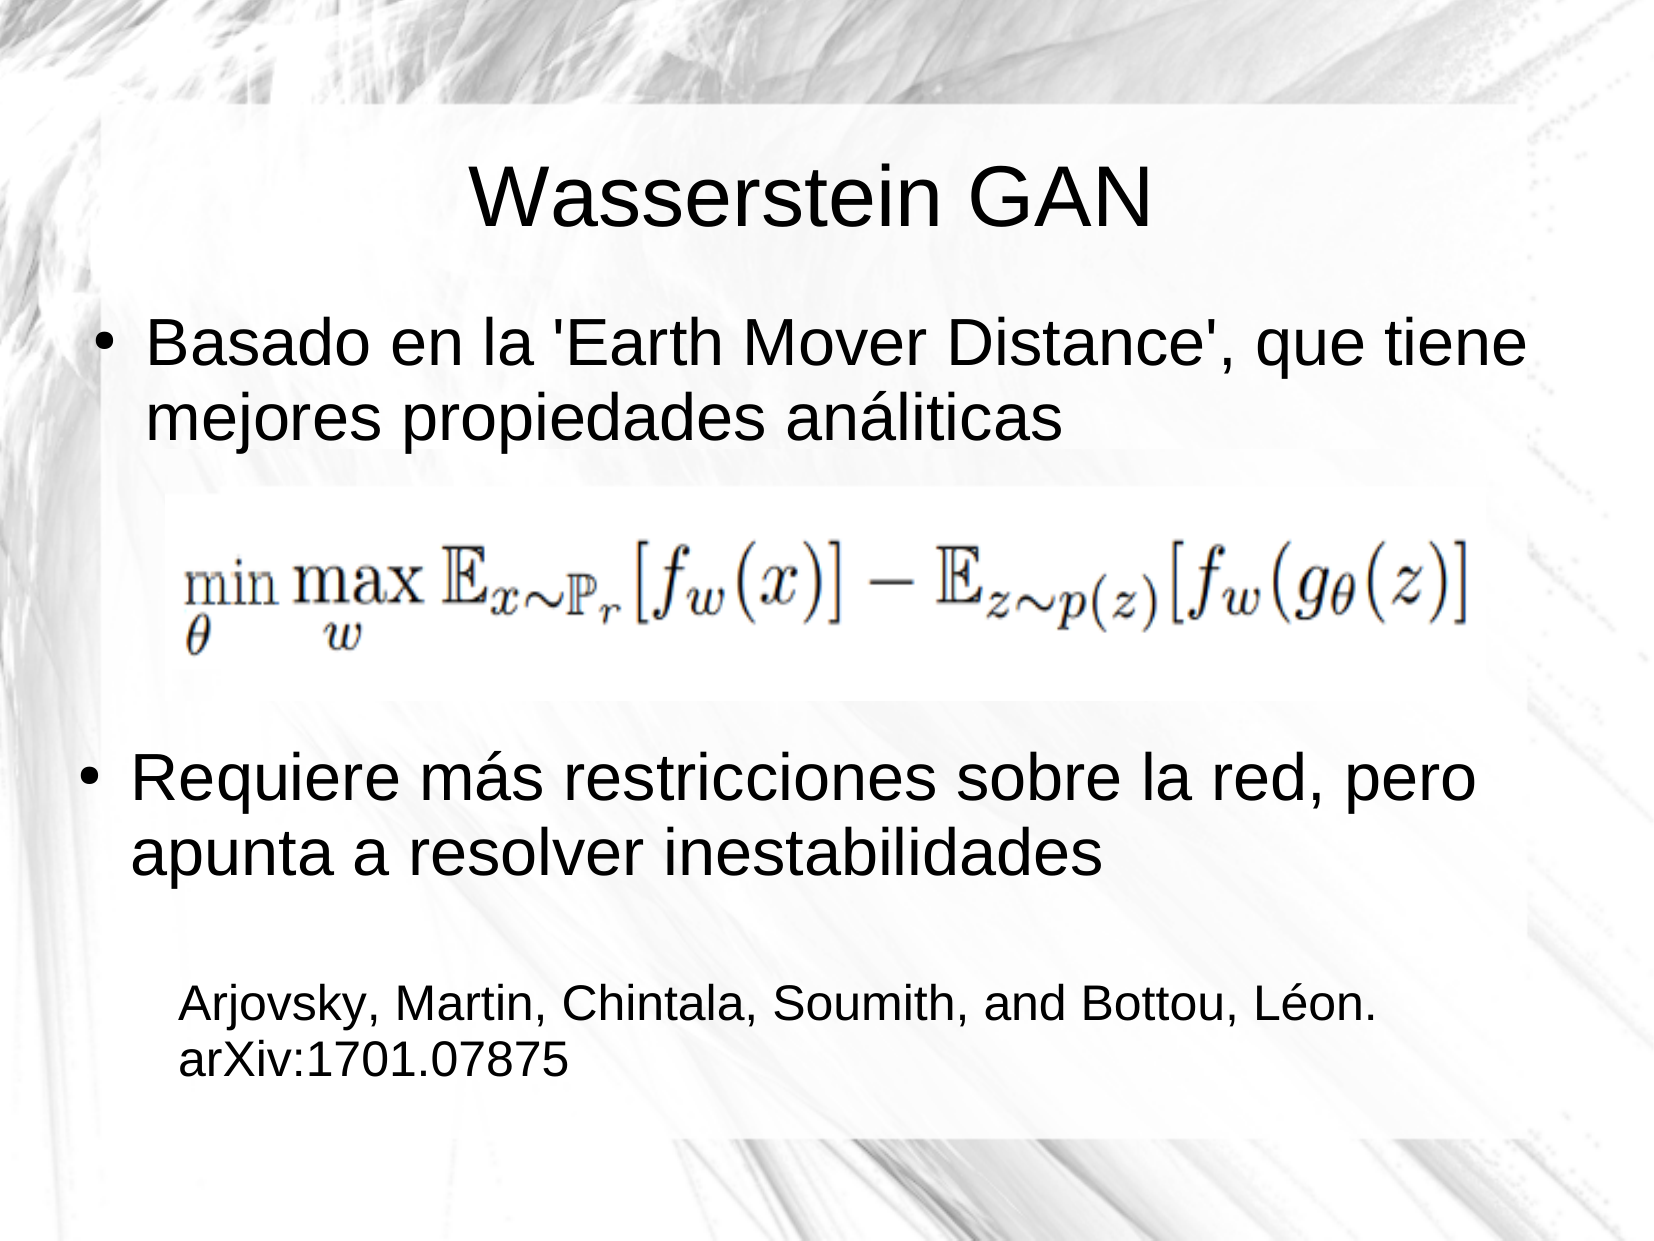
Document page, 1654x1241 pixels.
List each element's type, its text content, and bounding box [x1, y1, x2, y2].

list Basado en la 'Earth Mover Distance', que tiene mejores propiedades análiticas [75, 304, 1621, 481]
title Wasserstein GAN [118, 112, 1506, 281]
list Arjovsky, Martin, Chintala, Soumith, and Bottou, Léon. arXiv:1701.07875 [107, 975, 1561, 1241]
picture [0, 0, 1654, 1241]
list Requiere más restricciones sobre la red, pero apunta a resolver inestabilidades [60, 739, 1606, 916]
